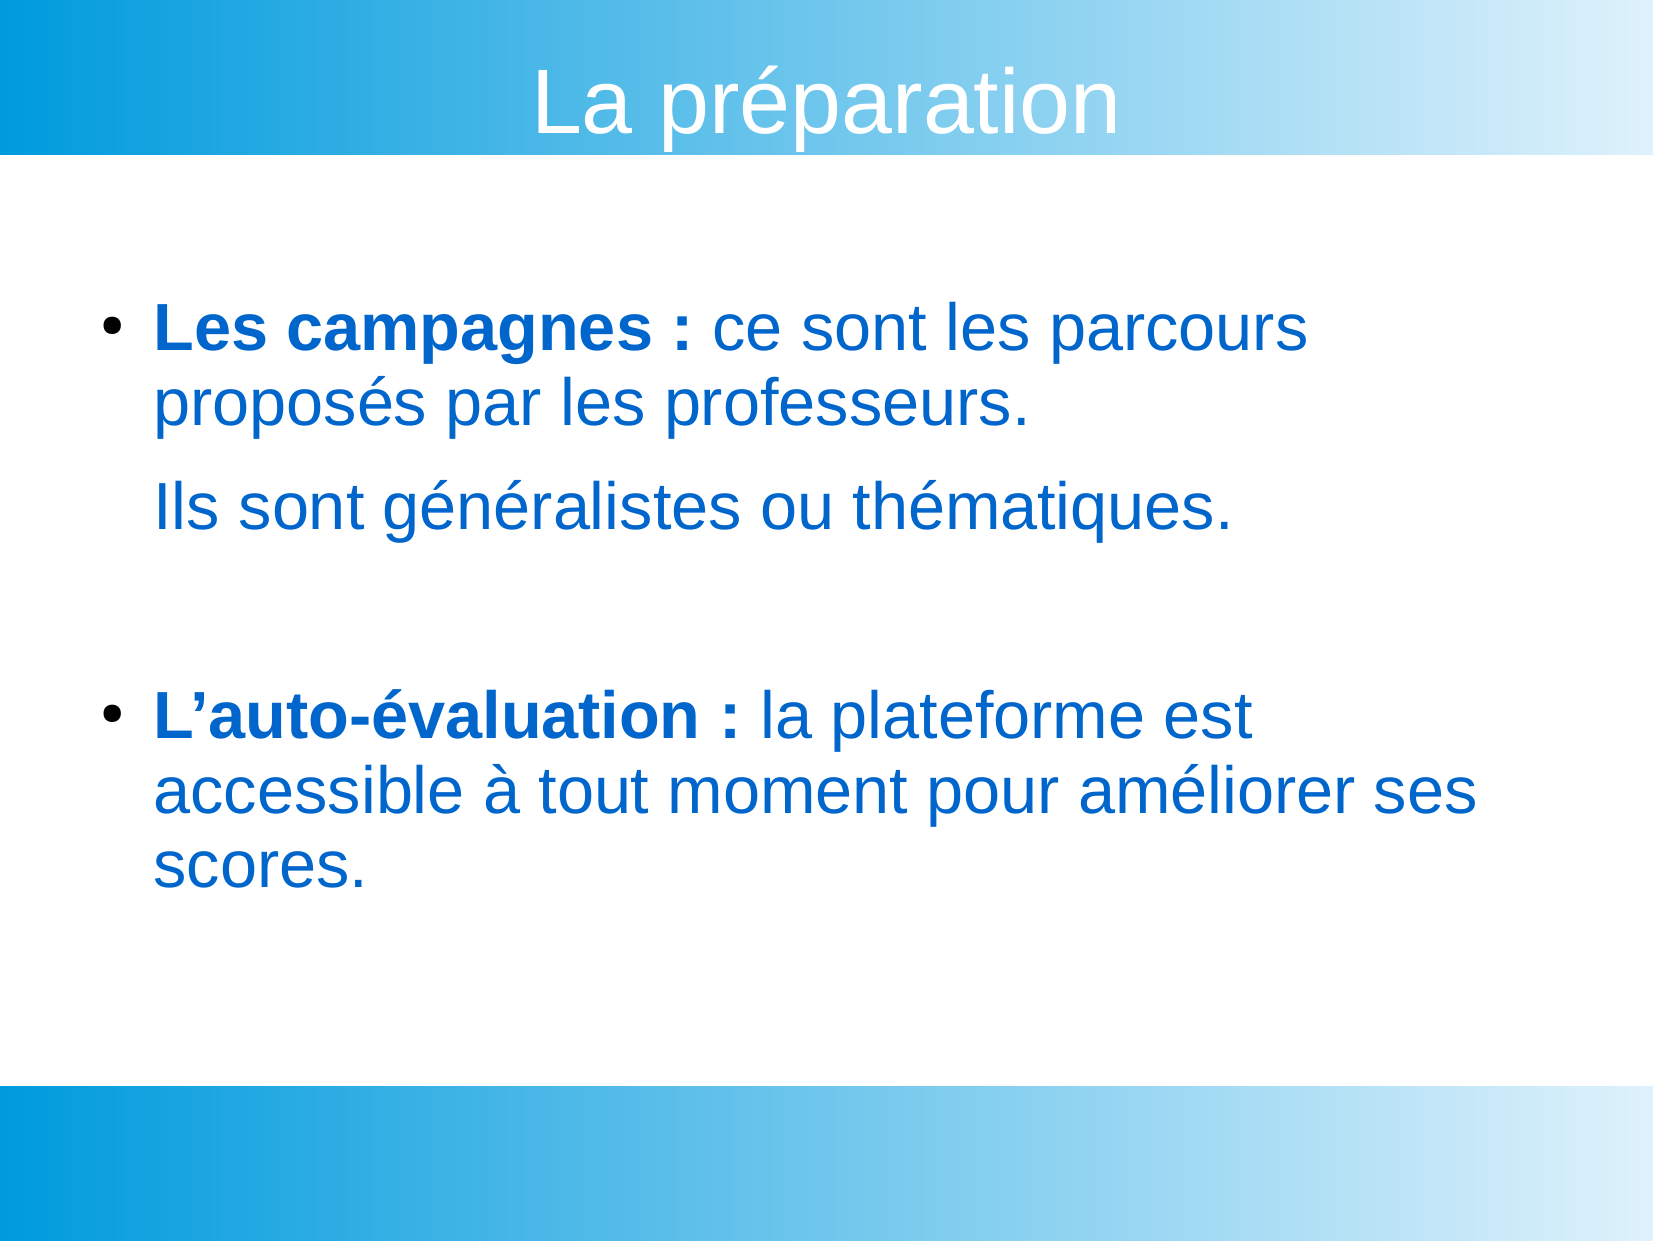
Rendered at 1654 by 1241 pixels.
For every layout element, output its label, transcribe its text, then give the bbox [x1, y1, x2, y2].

list Les campagnes : ce sont les parcours proposés par les professeurs. Ils sont généralistes ou thématiques. L’auto-évaluation : la plateforme est accessible à tout moment pour améliorer ses scores. [82, 290, 1571, 1010]
title La préparation [82, 49, 1571, 155]
